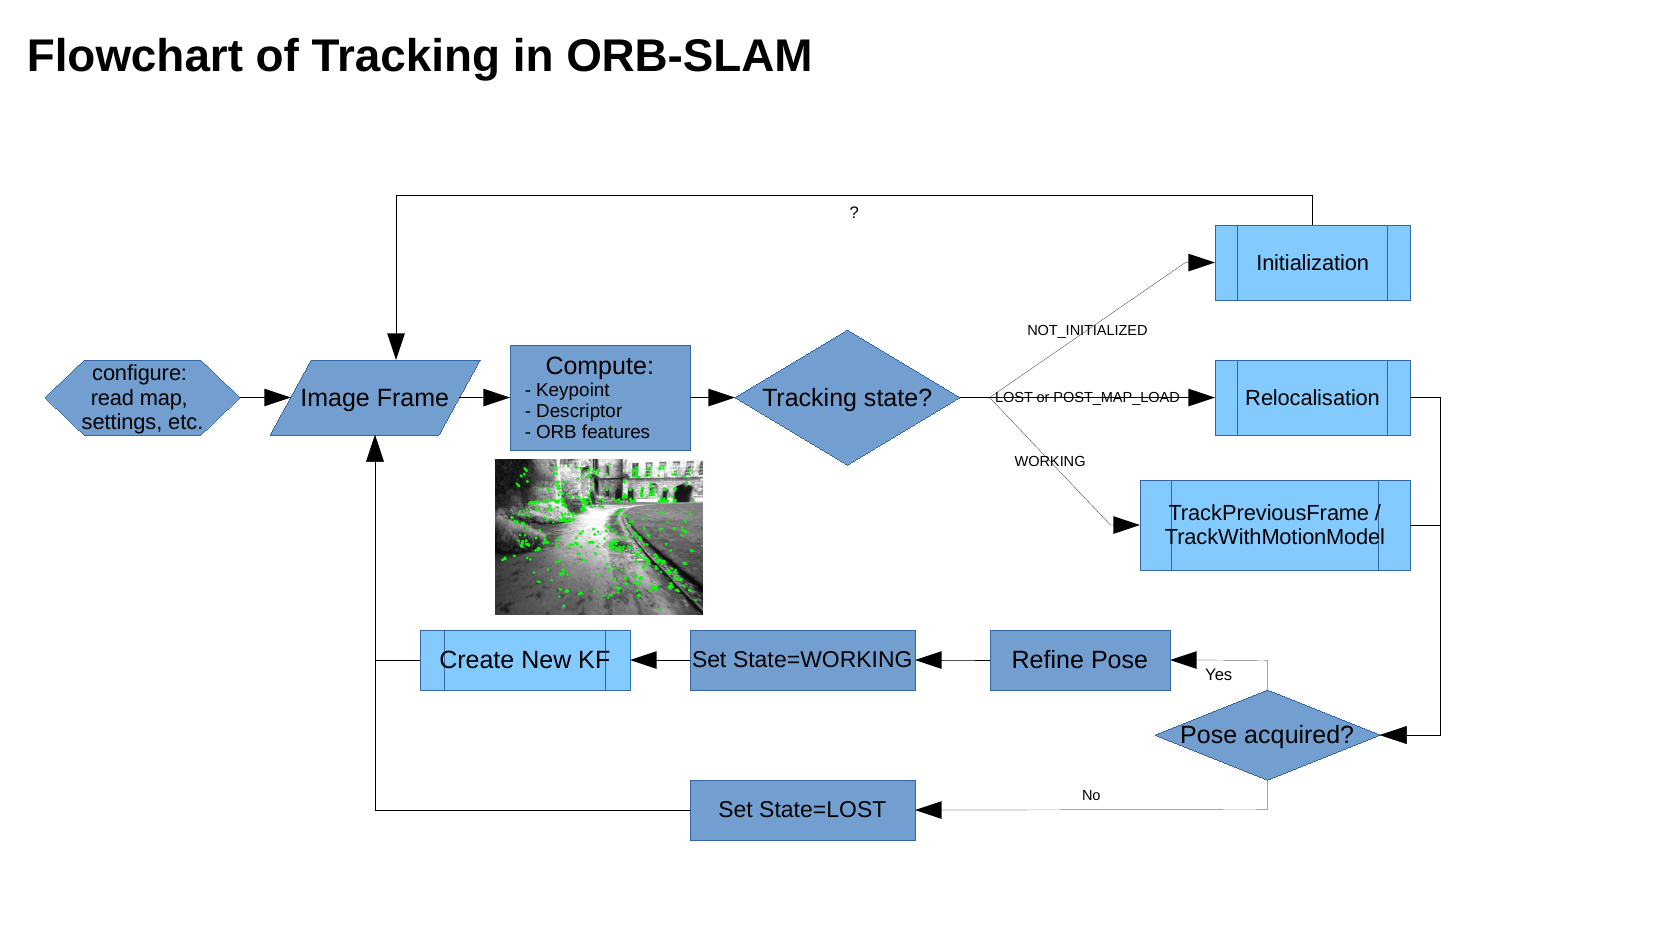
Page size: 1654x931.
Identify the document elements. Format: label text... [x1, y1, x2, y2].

picture [495, 459, 703, 616]
text_box Compute: - Keypoint - Descriptor - ORB features [510, 345, 691, 451]
text_box Create New KF [420, 630, 630, 691]
text_box Tracking state? [735, 330, 960, 466]
text_box Refine Pose [990, 630, 1171, 691]
text_box Set State=LOST [690, 780, 916, 841]
text_box Set State=WORKING [690, 630, 916, 691]
text_box Image Frame [270, 360, 481, 436]
title Flowchart of Tracking in ORB-SLAM [26, 22, 826, 91]
text_box configure: read map, settings, etc. [45, 360, 240, 436]
text_box Relocalisation [1215, 360, 1410, 436]
text_box Initialization [1215, 225, 1410, 301]
text_box Pose acquired? [1155, 690, 1380, 780]
text_box TrackPreviousFrame / TrackWithMotionModel [1140, 480, 1410, 571]
